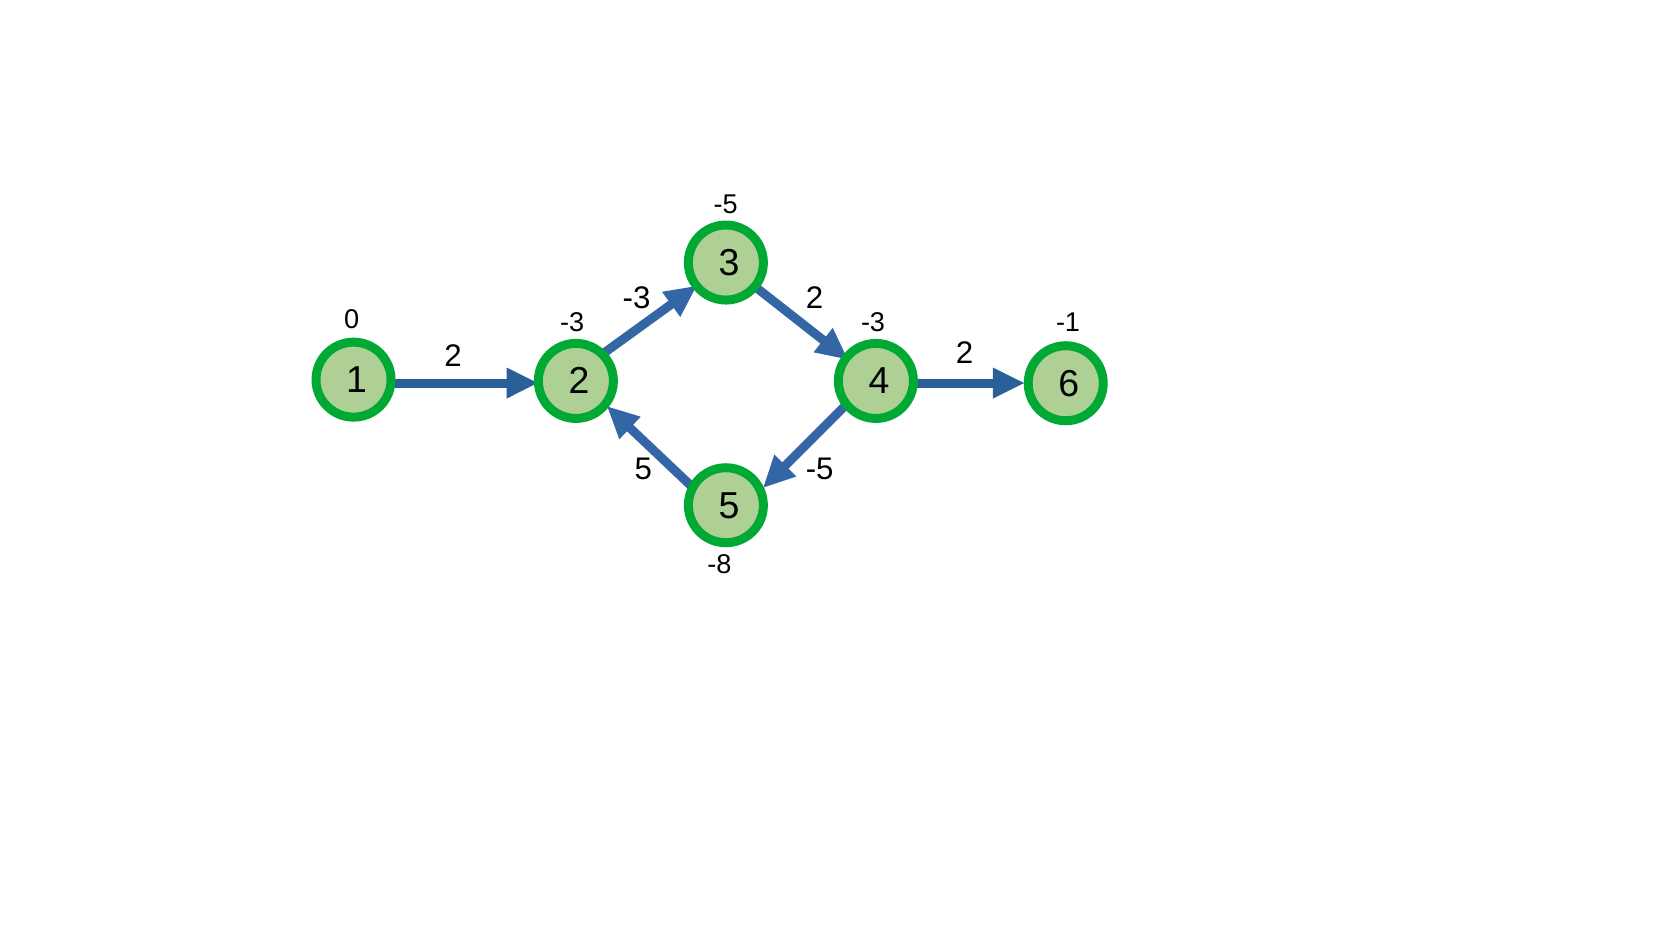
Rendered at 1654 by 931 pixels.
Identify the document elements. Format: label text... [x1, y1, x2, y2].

text_box -8 [692, 536, 762, 594]
text_box 6 [1028, 351, 1104, 421]
text_box -5 [791, 443, 849, 494]
text_box 5 [688, 467, 764, 536]
text_box 0 [329, 290, 399, 348]
text_box -5 [698, 175, 768, 233]
text_box 1 [316, 348, 392, 418]
text_box 3 [688, 225, 764, 301]
text_box 2 [941, 328, 989, 378]
text_box -3 [545, 291, 619, 354]
text_box 2 [429, 330, 477, 380]
text_box 2 [538, 354, 614, 419]
text_box -1 [1041, 294, 1111, 351]
text_box -3 [846, 294, 916, 351]
text_box 2 [791, 272, 839, 323]
text_box -3 [608, 272, 666, 323]
text_box 4 [838, 351, 914, 419]
text_box 5 [619, 443, 667, 494]
